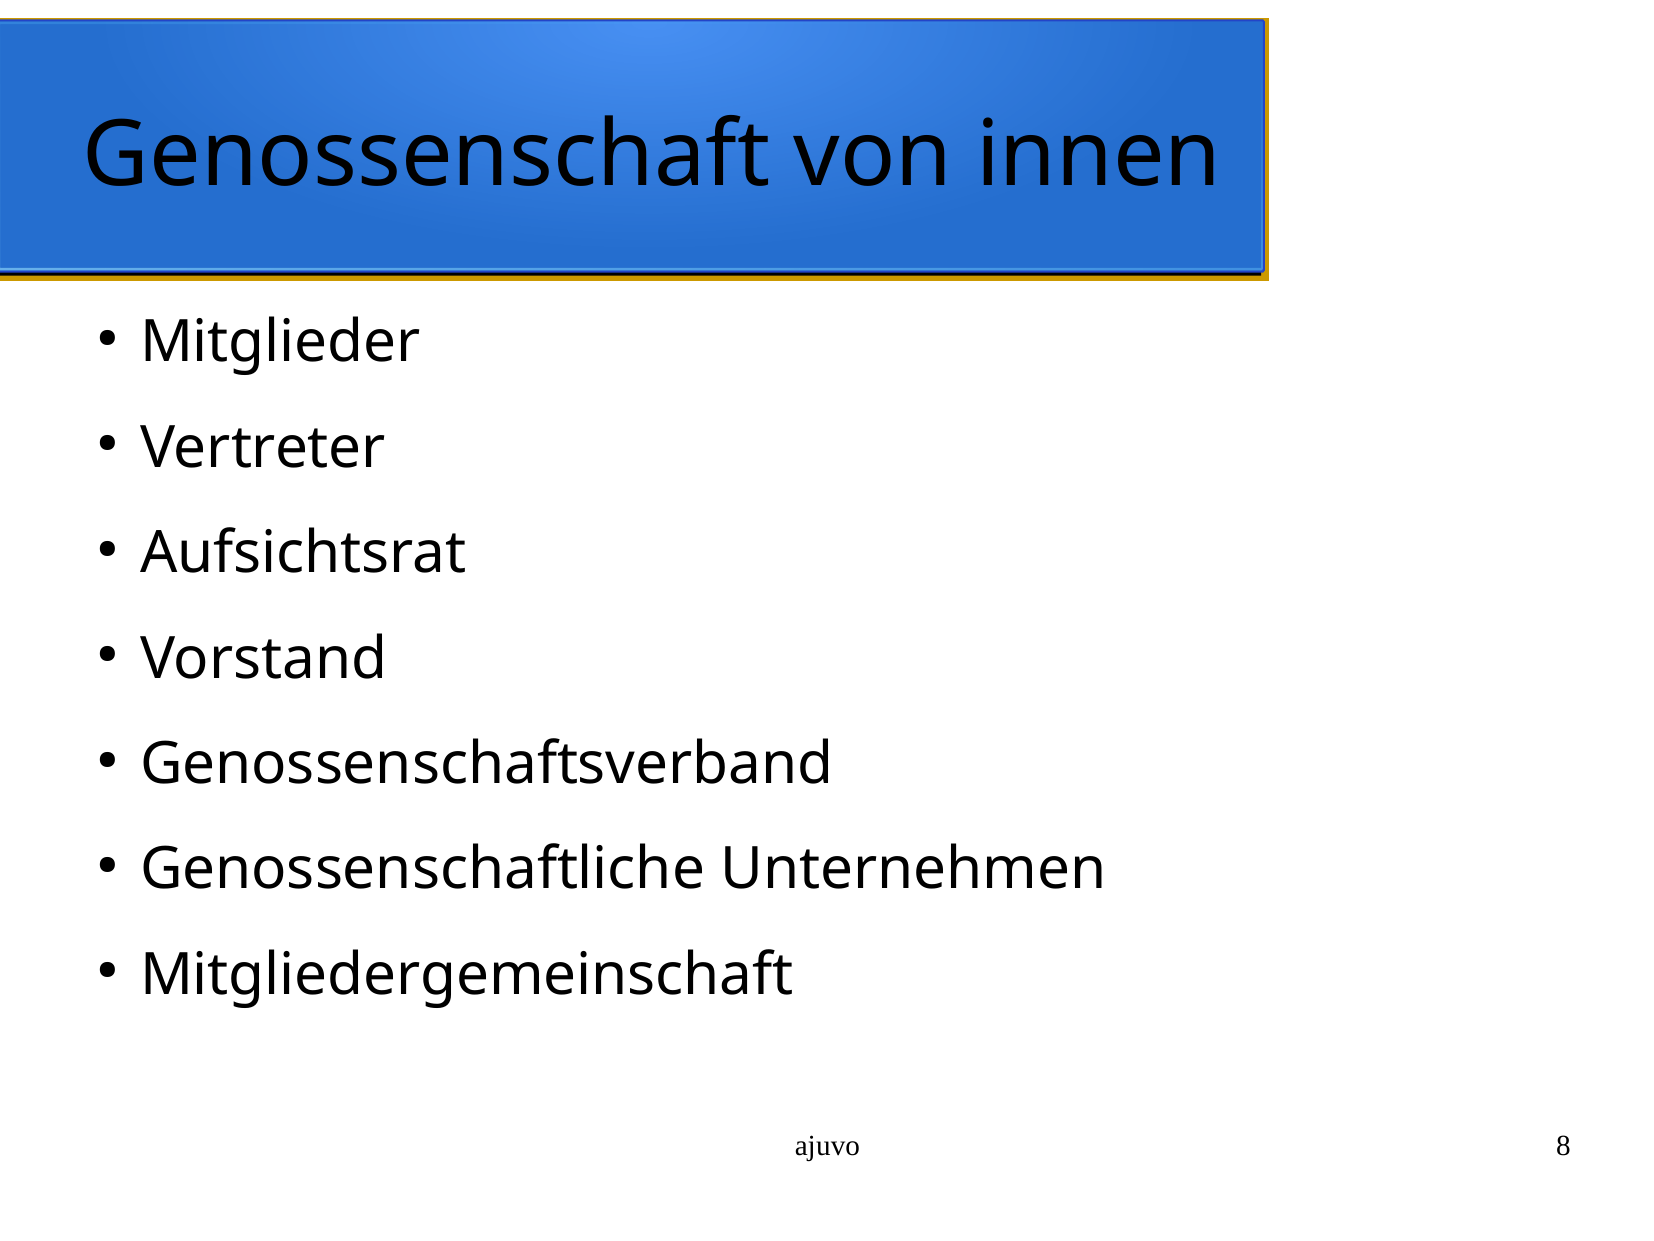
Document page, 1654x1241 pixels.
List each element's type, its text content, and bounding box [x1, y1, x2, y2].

title Genossenschaft von innen [82, 47, 1235, 252]
list Mitglieder Vertreter Aufsichtsrat Vorstand Genossenschaftsverband Genossenschaftliche Unternehmen Mitgliedergemeinschaft [82, 299, 1571, 1019]
